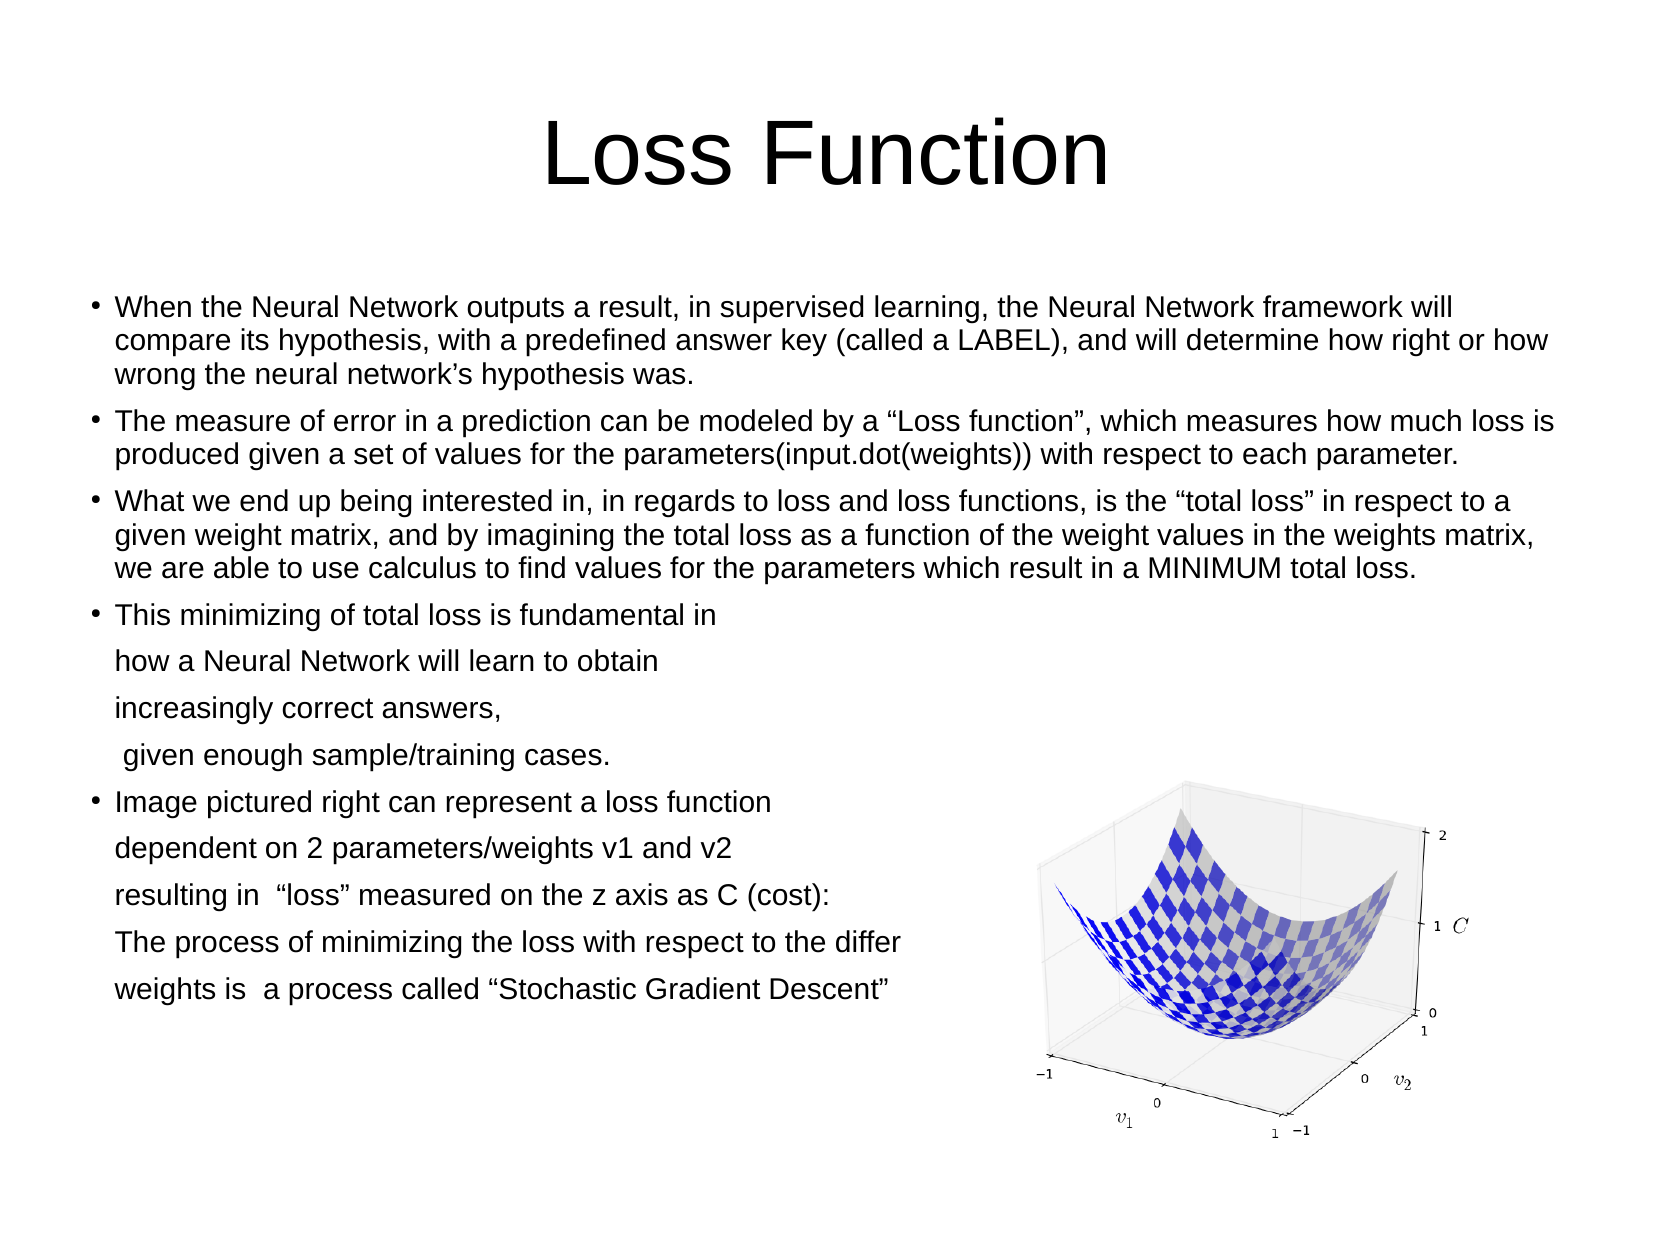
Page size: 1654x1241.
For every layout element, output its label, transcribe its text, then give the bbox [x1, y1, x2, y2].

picture [902, 708, 1536, 1187]
title Loss Function [82, 49, 1571, 257]
list When the Neural Network outputs a result, in supervised learning, the Neural Network framework will compare its hypothesis, with a predefined answer key (called a LABEL), and will determine how right or how wrong the neural network’s hypothesis was. The measure of error in a prediction can be modeled by a “Loss function”, which measures how much loss is produced given a set of values for the parameters(input.dot(weights)) with respect to each parameter. What we end up being interested in, in regards to loss and loss functions, is the “total loss” in respect to a given weight matrix, and by imagining the total loss as a function of the weight values in the weights matrix, we are able to use calculus to find values for the parameters which result in a MINIMUM total loss. This minimizing of total loss is fundamental in how a Neural Network will learn to obtain increasingly correct answers, given enough sample/training cases. Image pictured right can represent a loss function dependent on 2 parameters/weights v1 and v2 resulting in “loss” measured on the z axis as C (cost): The process of minimizing the loss with respect to the different weights is a process called “Stochastic Gradient Descent” [82, 290, 1571, 1010]
